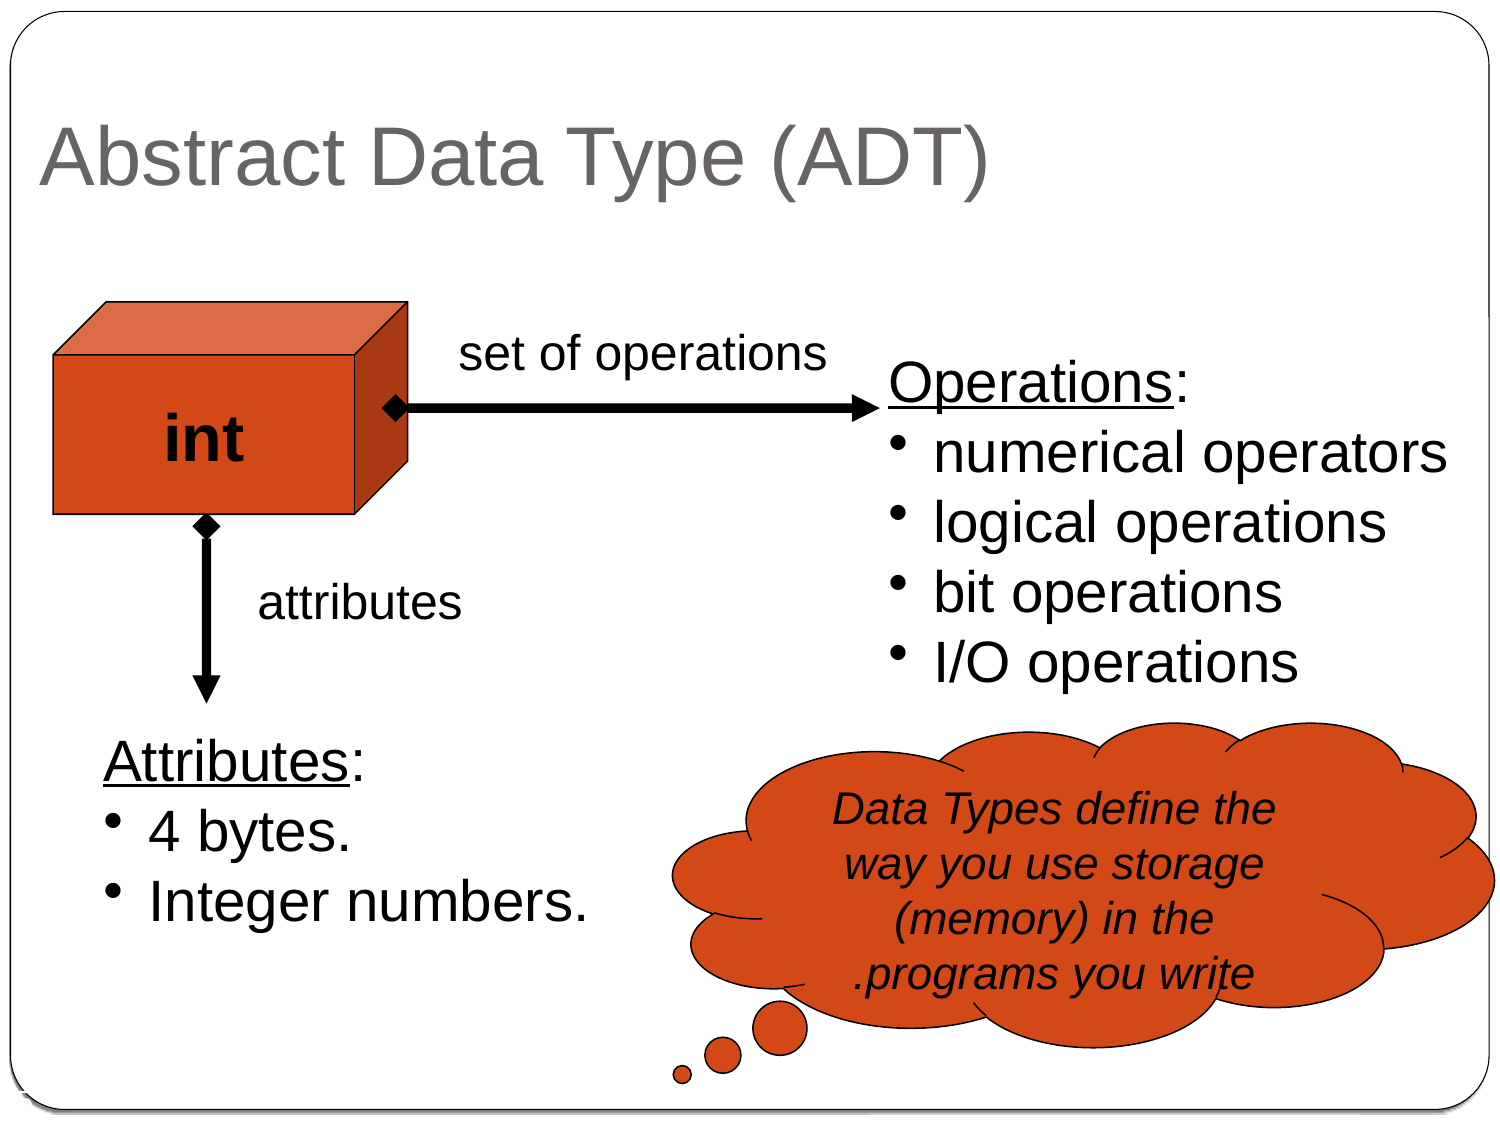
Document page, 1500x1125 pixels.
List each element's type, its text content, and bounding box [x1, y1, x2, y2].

title Abstract Data Type (ADT) [24, 29, 1300, 218]
text_box Data Types define the way you use storage (memory) in the programs you write. [672, 723, 1495, 1048]
text_box set of operations [443, 313, 843, 389]
slide_number <number> [0, 1074, 50, 1125]
text_box Attributes: 4 bytes. Integer numbers. [88, 715, 901, 941]
text_box int [53, 355, 354, 514]
text_box Operations: numerical operators logical operations bit operations I/O operations [873, 337, 1465, 702]
text_box attributes [242, 561, 478, 637]
text_box Data Types define the way you use storage (memory) in the programs you write. [752, 1001, 807, 1056]
